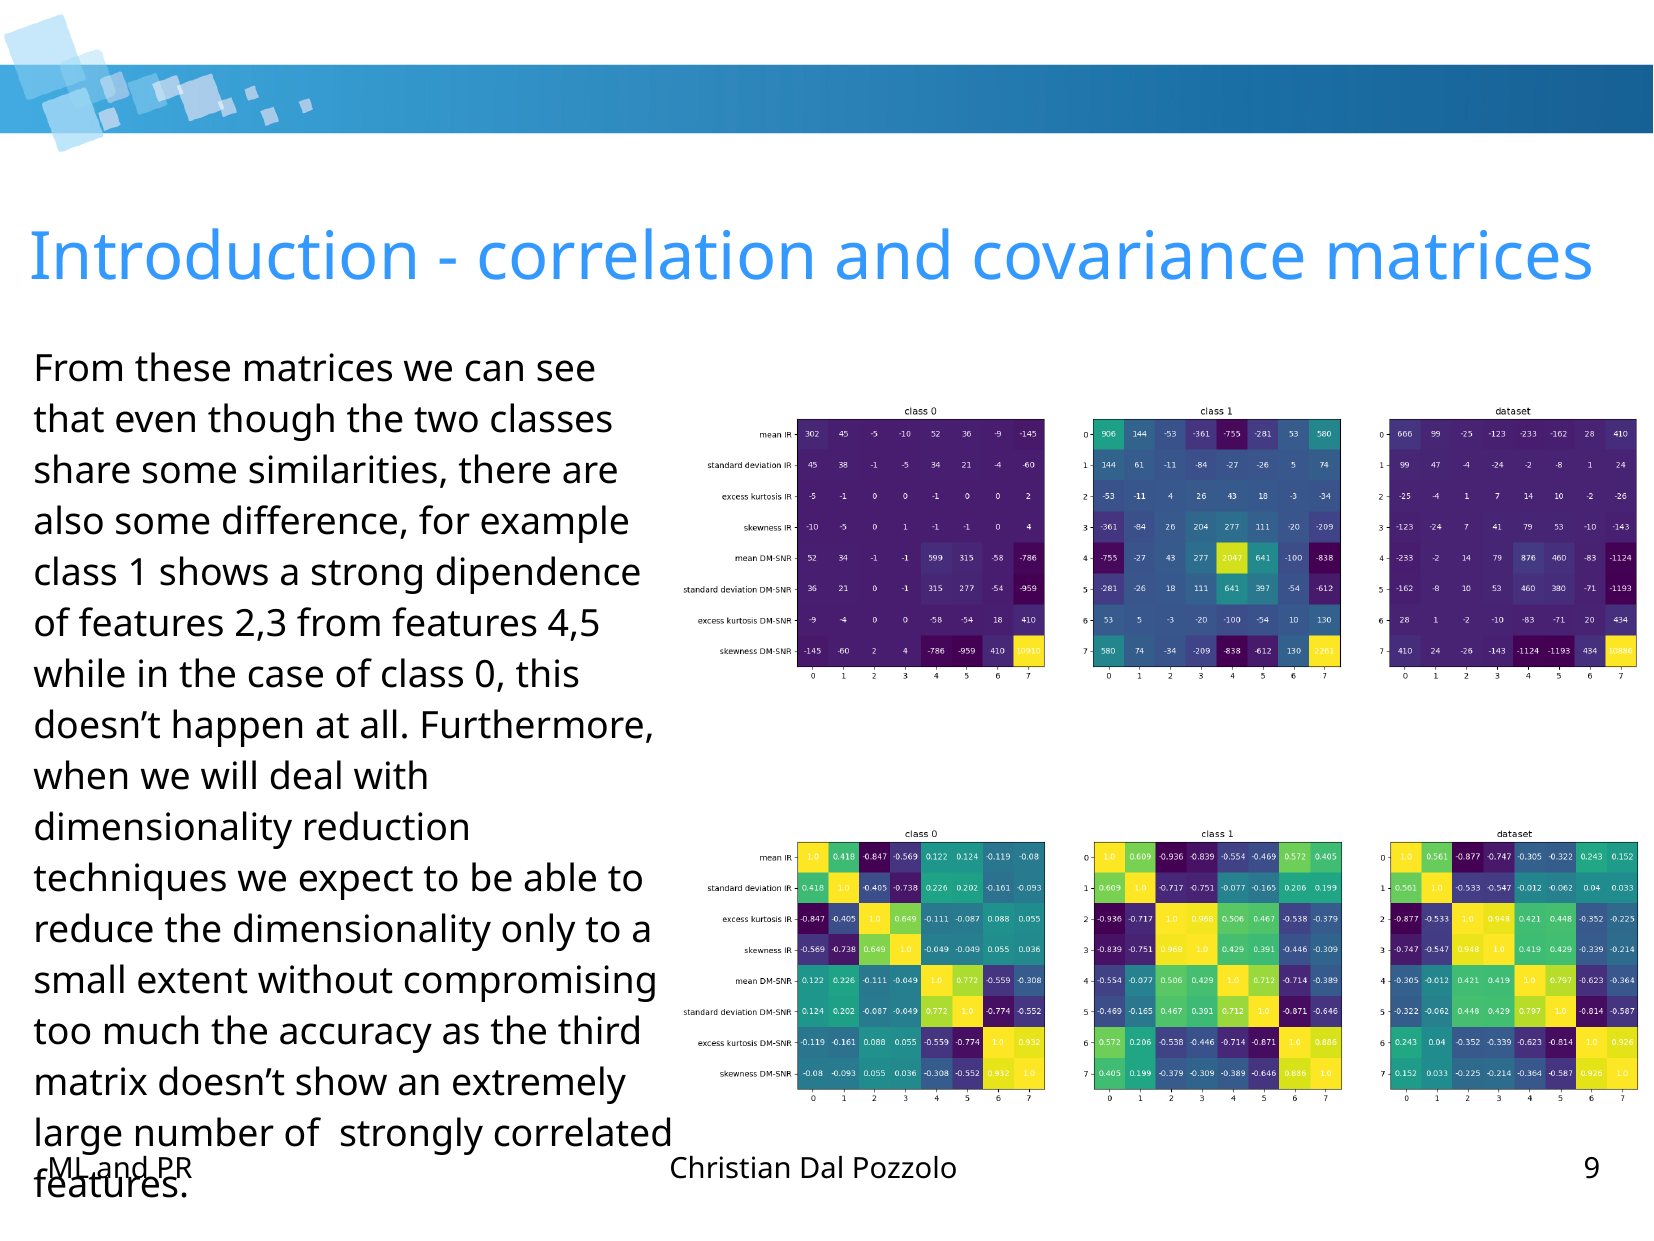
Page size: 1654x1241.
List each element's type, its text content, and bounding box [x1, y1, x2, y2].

picture [220, 1128, 232, 1144]
picture [515, 1128, 527, 1144]
picture [390, 1128, 402, 1144]
picture [0, 0, 1653, 1238]
picture [162, 1126, 173, 1144]
picture [467, 1126, 478, 1142]
picture [84, 1128, 96, 1144]
title Introduction - correlation and covariance matrices [0, 150, 1613, 358]
picture [243, 1128, 253, 1134]
picture [48, 1136, 58, 1144]
picture [288, 1128, 300, 1144]
picture [108, 1128, 118, 1134]
picture [655, 1128, 667, 1144]
picture [635, 1128, 645, 1134]
picture [436, 1128, 448, 1144]
picture [569, 1128, 579, 1134]
picture [599, 1136, 609, 1144]
list From these matrices we can see that even though the two classes share some similarities, there are also some difference, for example class 1 shows a strong dipendence of features 2,3 from features 4,5 while in the case of class 0, this doesn’t happen at all. Furthermore, when we will deal with dimensionality reduction techniques we expect to be able to reduce the dimensionality only to a small extent without compromising too much the accuracy as the third matrix doesn’t show an extremely large number of strongly correlated features. [0, 341, 676, 1126]
